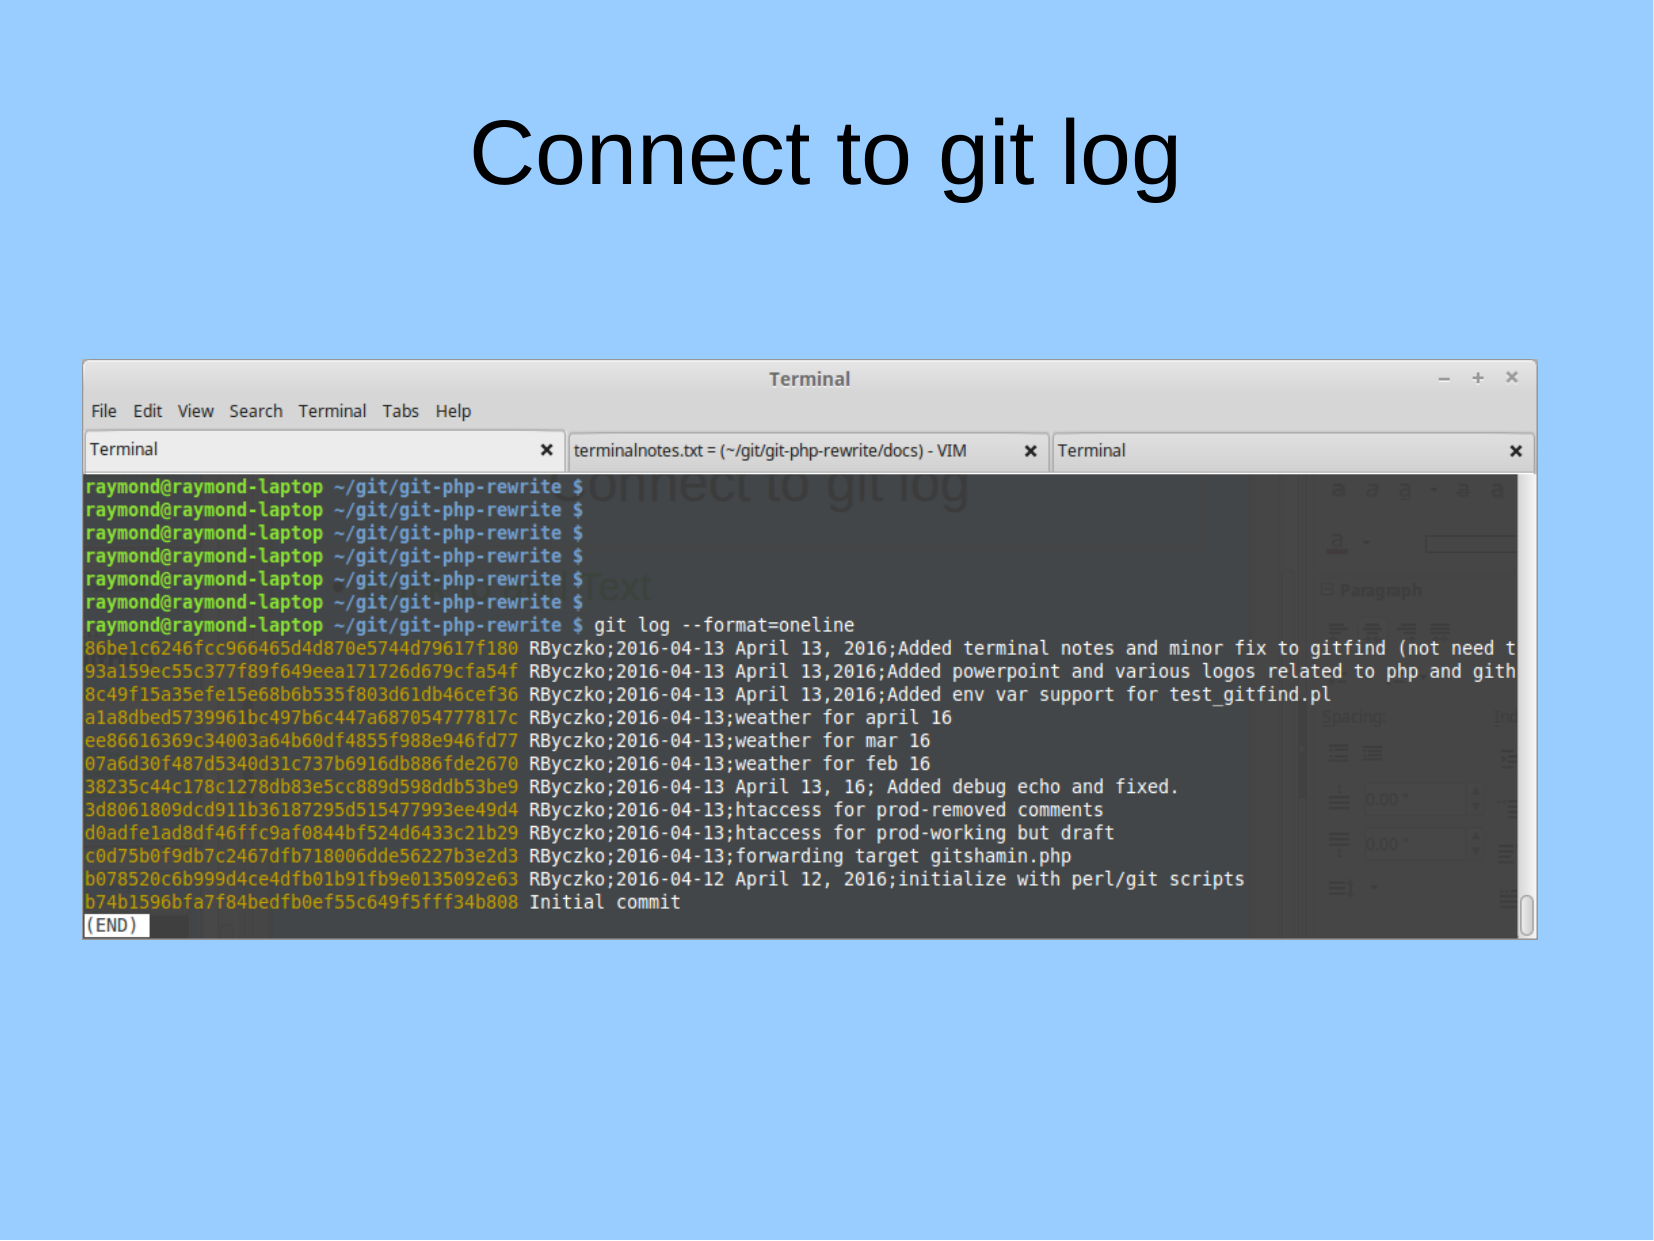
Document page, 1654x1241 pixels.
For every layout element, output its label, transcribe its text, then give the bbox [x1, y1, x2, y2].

title Connect to git log [82, 49, 1571, 257]
picture [82, 359, 1538, 940]
